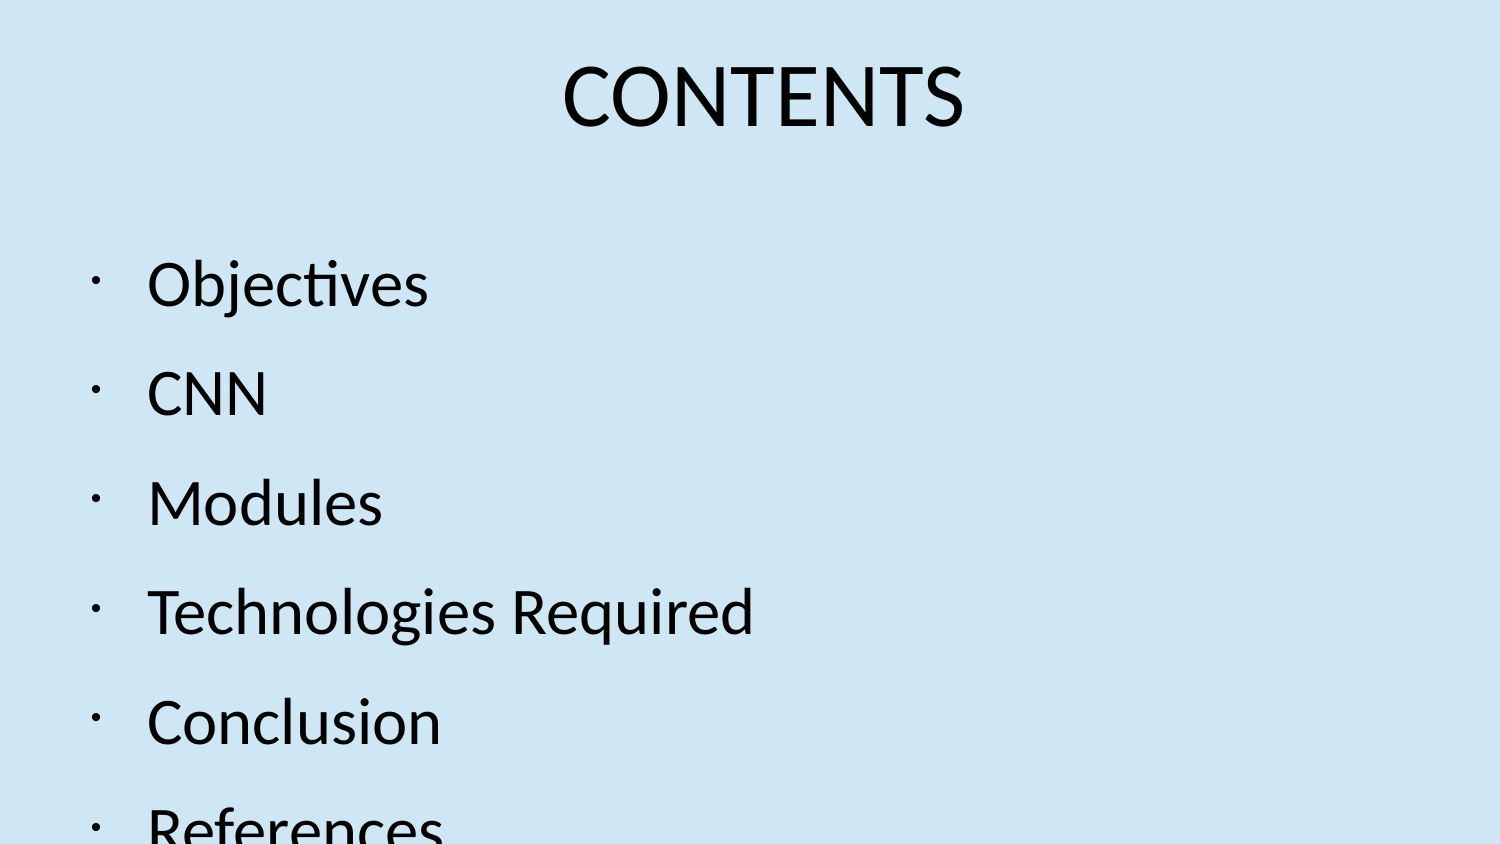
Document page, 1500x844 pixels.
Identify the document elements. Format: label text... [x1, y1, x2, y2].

list Objectives CNN Modules Technologies Required Conclusion References [76, 232, 1429, 784]
title CONTENTS [87, 27, 1442, 153]
